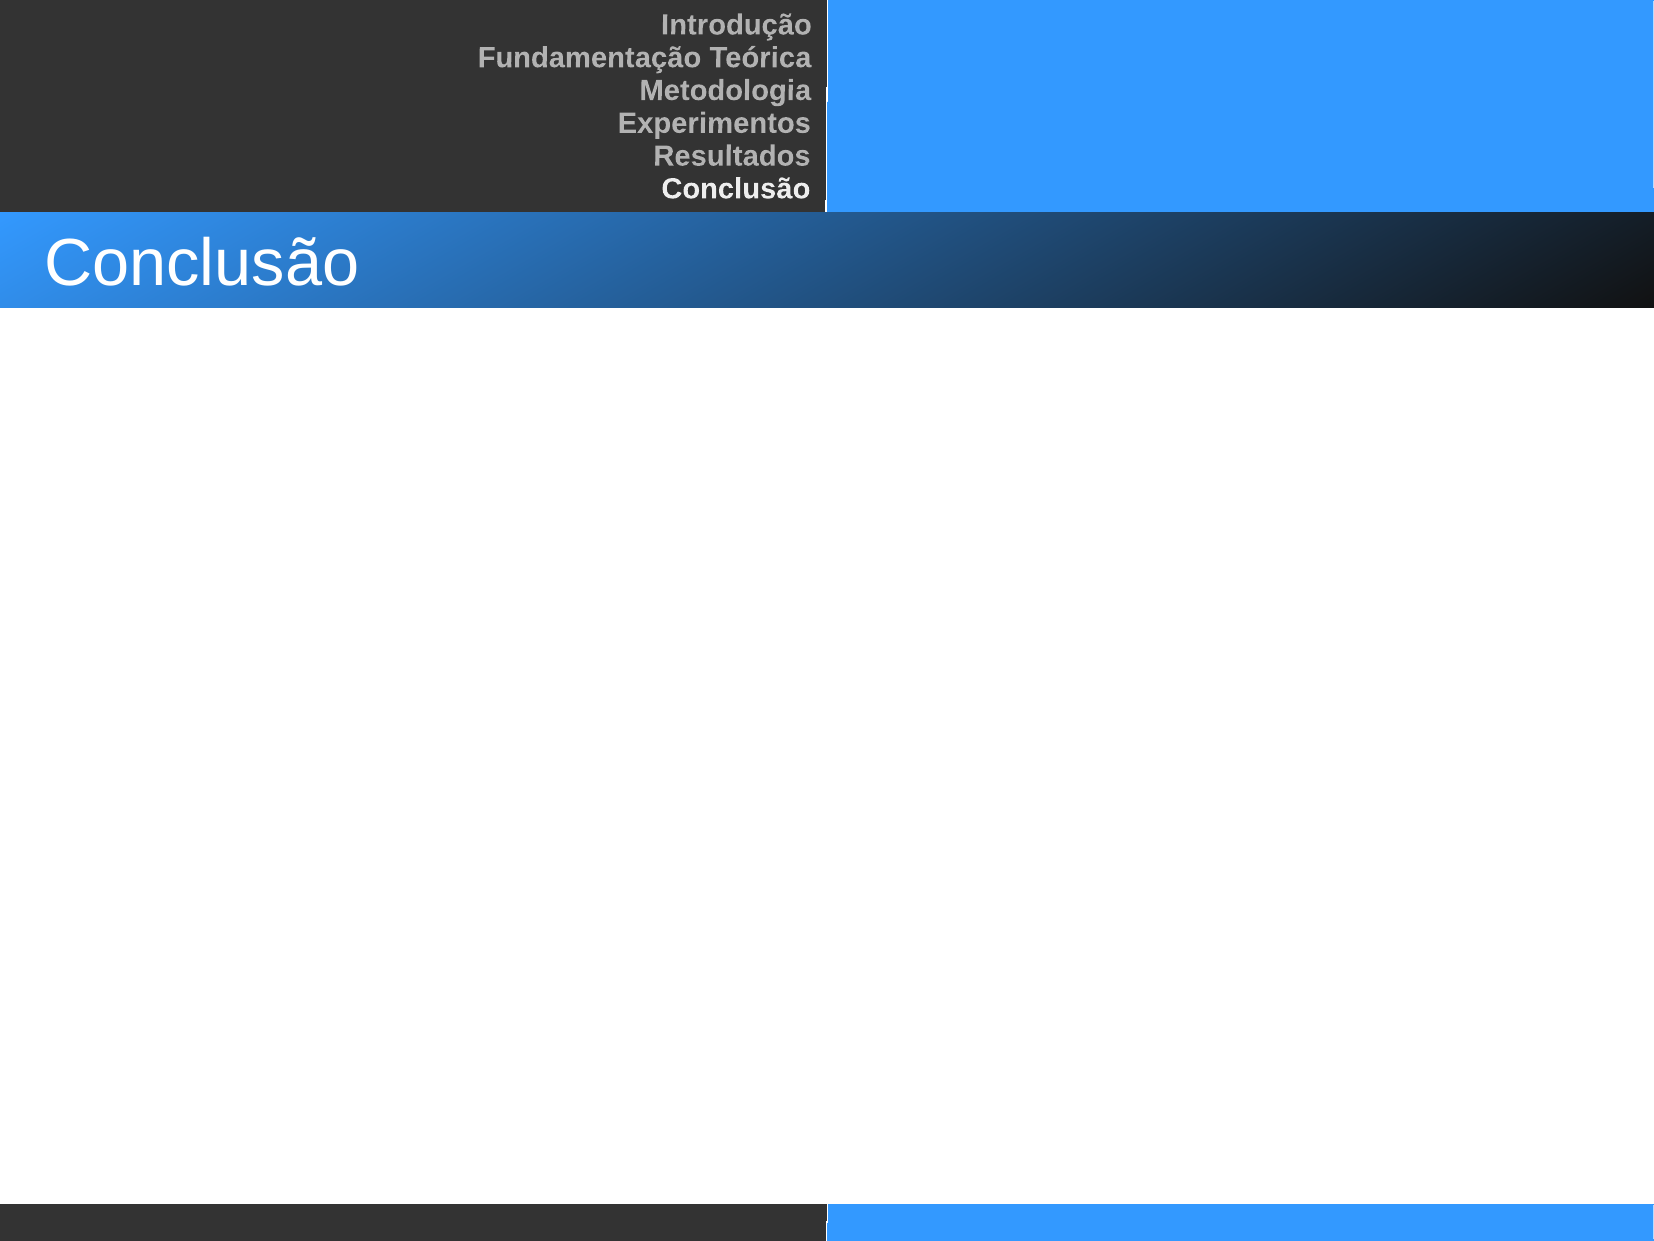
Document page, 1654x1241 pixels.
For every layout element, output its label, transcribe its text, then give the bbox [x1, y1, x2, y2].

text_box [0, 1204, 827, 1241]
text_box [827, 0, 1654, 212]
text_box [827, 1204, 1654, 1241]
text_box Conclusão [0, 212, 1654, 308]
text_box Introdução Fundamentação Teórica Metodologia Experimentos Resultados Conclusão [0, 0, 827, 212]
